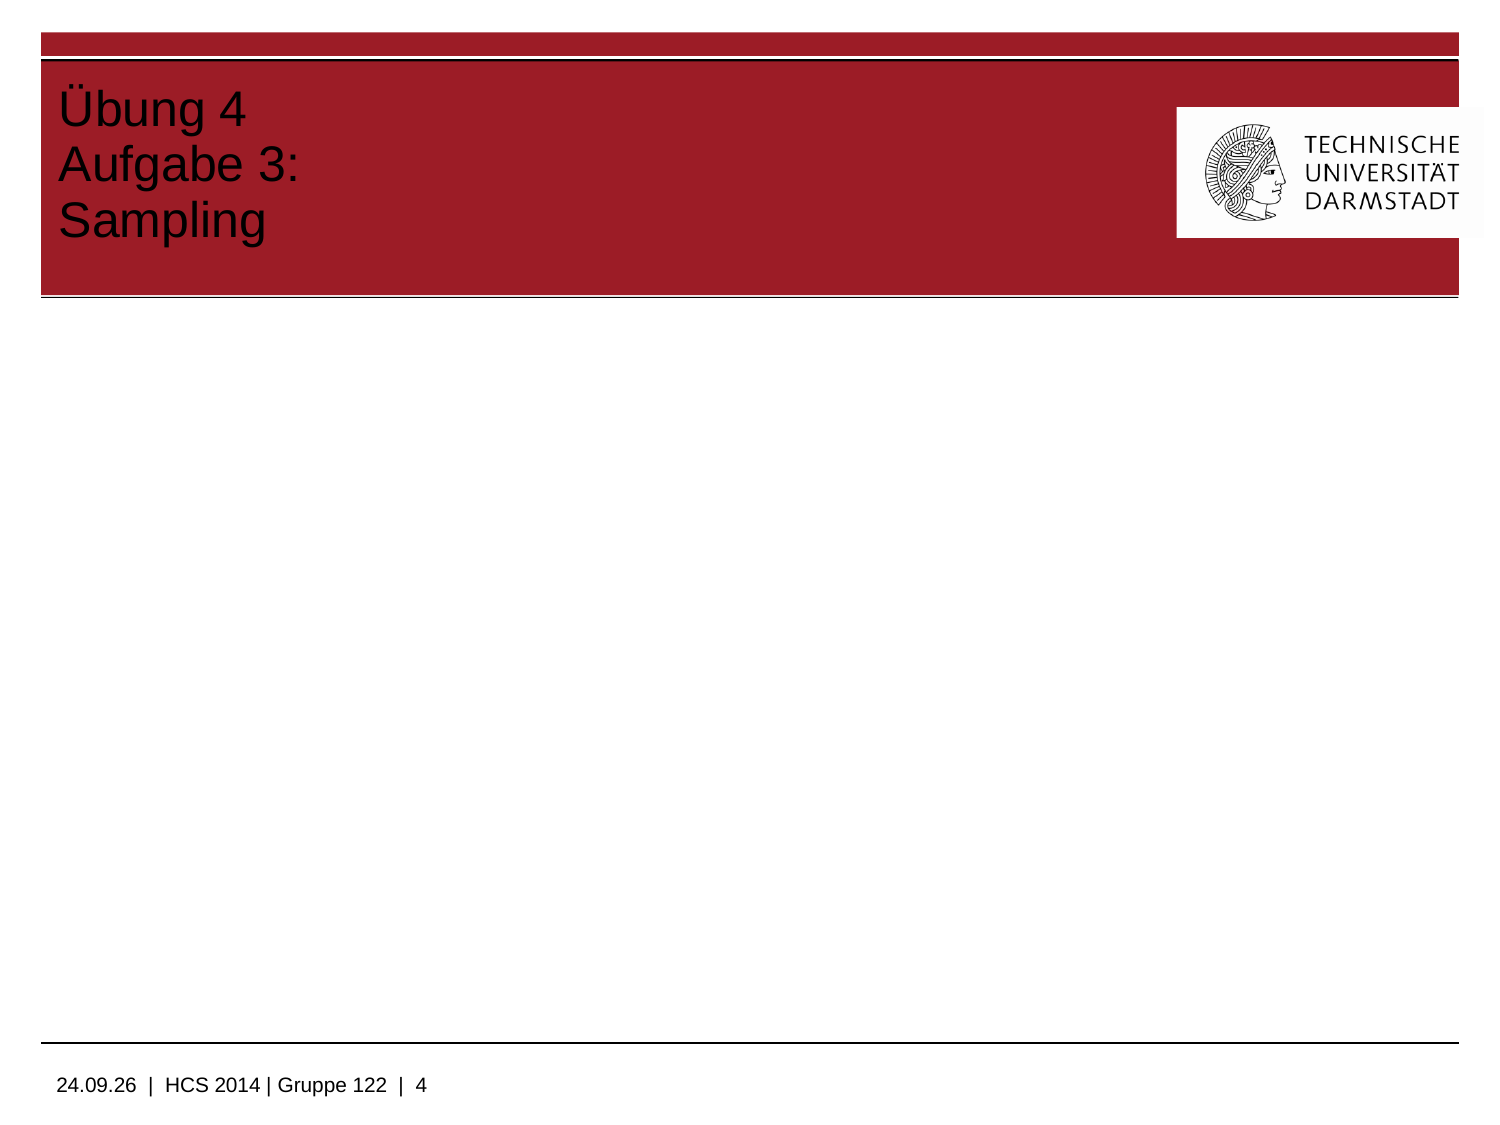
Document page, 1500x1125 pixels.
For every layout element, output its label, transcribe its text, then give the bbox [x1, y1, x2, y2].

title Übung 4 Aufgabe 3: Sampling [59, 80, 1149, 249]
picture [1176, 107, 1484, 238]
